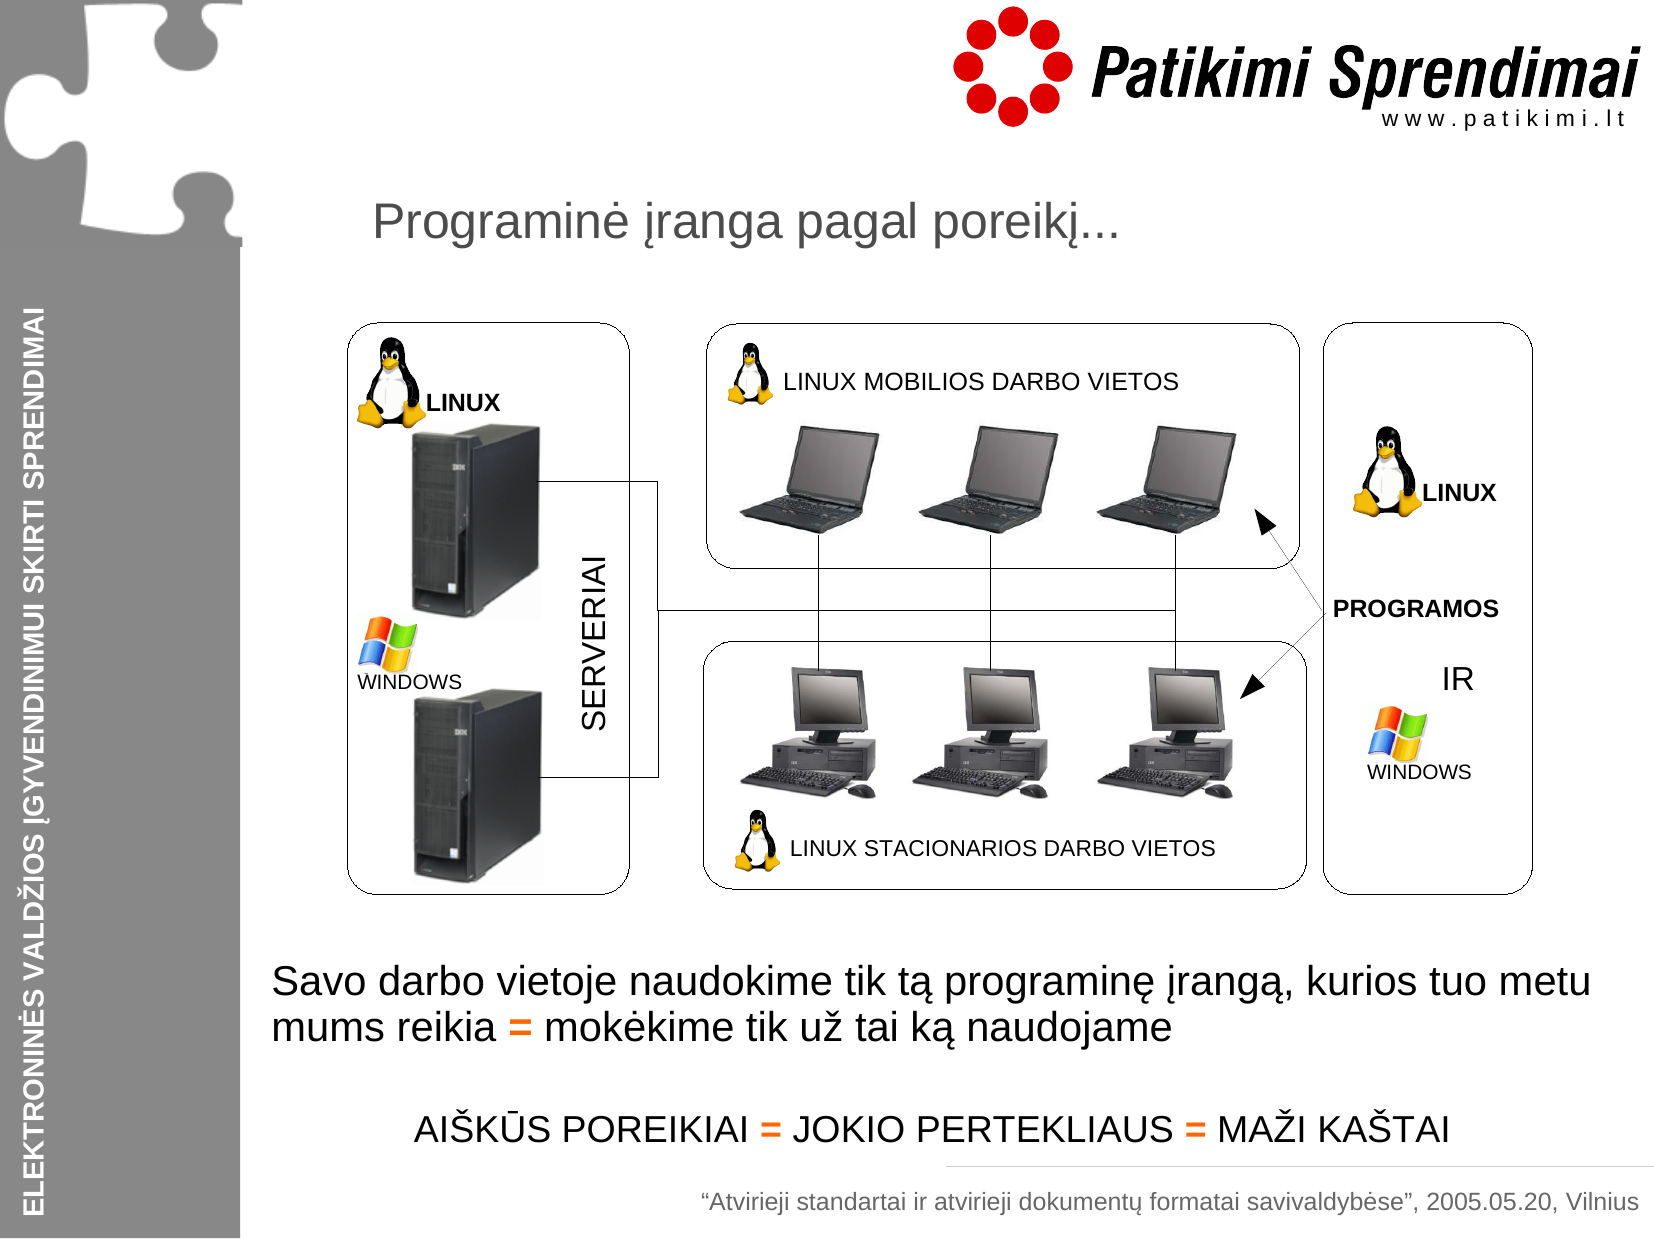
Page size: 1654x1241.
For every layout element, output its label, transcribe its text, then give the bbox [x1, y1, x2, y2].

text_box LINUX [425, 388, 514, 423]
text_box [347, 333, 630, 895]
picture [1093, 659, 1242, 803]
picture [908, 659, 1057, 803]
picture [726, 338, 883, 550]
text_box Savo darbo vietoje naudokime tik tą programinę įrangą, kurios tuo metu mums reikia = mokėkime tik už tai ką naudojame AIŠKŪS POREIKIAI = JOKIO PERTEKLIAUS = MAŽI KAŠTAI [271, 957, 1594, 1151]
text_box [418, 482, 630, 777]
text_box Programinė įranga pagal poreikį... [372, 193, 1601, 250]
text_box WINDOWS [357, 670, 483, 699]
text_box [706, 323, 1300, 569]
picture [1096, 406, 1240, 550]
picture [401, 684, 550, 886]
text_box [703, 641, 1307, 890]
text_box SERVERIAI [575, 525, 619, 733]
text_box LINUX [1421, 478, 1510, 512]
text_box [1176, 641, 1292, 692]
picture [953, 6, 1641, 127]
text_box WINDOWS [1367, 760, 1492, 788]
text_box IR [1441, 660, 1481, 704]
text_box [355, 322, 630, 481]
text_box LINUX MOBILIOS DARBO VIETOS [783, 368, 1246, 402]
picture [733, 806, 781, 874]
text_box [1323, 322, 1533, 895]
picture [918, 406, 1062, 550]
picture [355, 332, 548, 674]
picture [1351, 421, 1423, 520]
picture [736, 659, 885, 803]
text_box LINUX STACIONARIOS DARBO VIETOS [790, 835, 1287, 870]
picture [1366, 703, 1428, 763]
text_box PROGRAMOS [1332, 595, 1527, 629]
